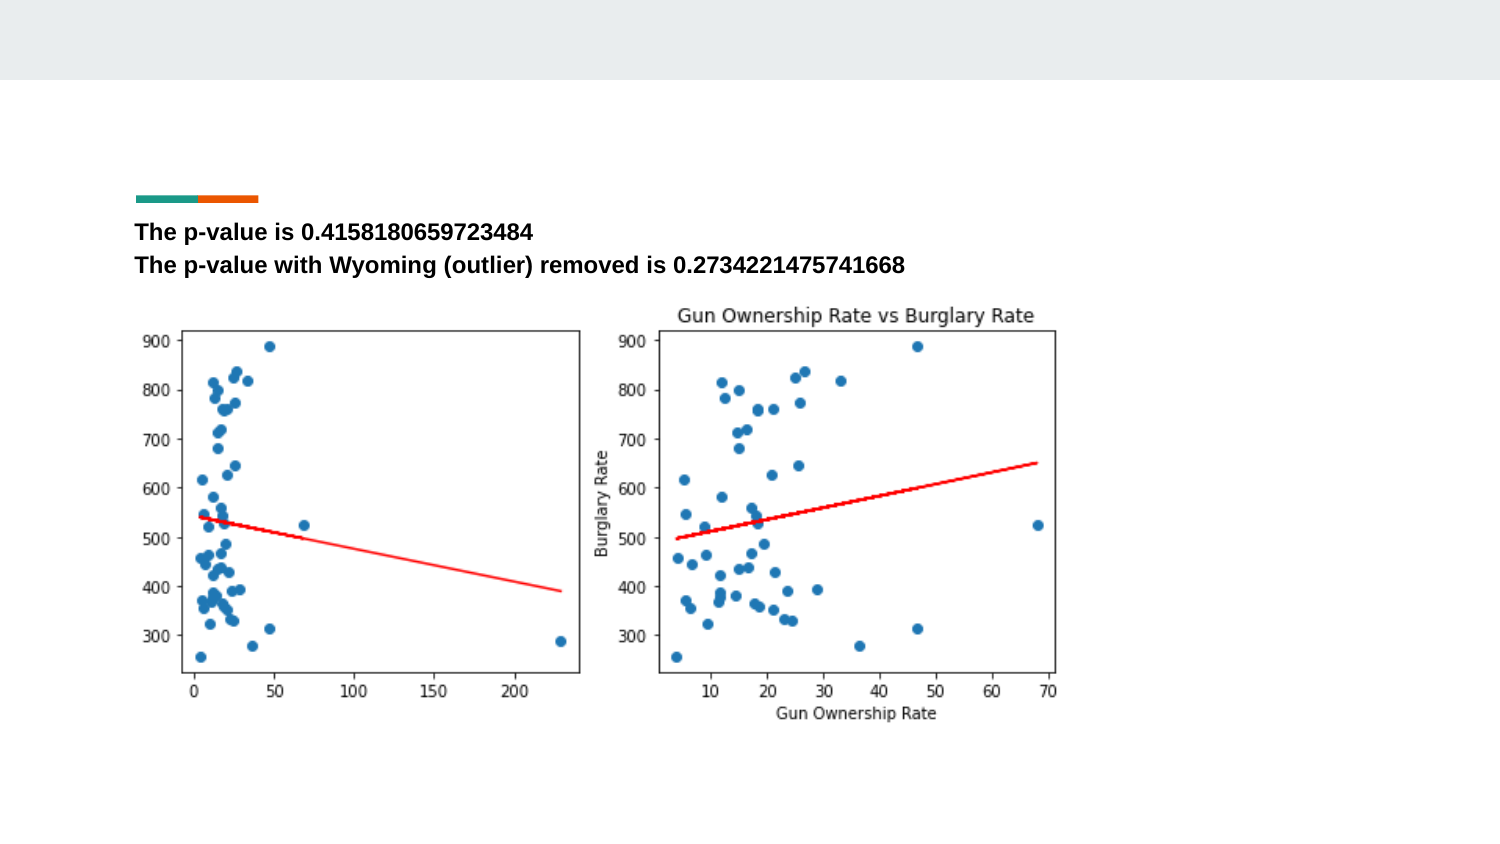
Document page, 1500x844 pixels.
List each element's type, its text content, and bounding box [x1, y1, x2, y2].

list The p-value is 0.4158180659723484 The p-value with Wyoming (outlier) removed is 0.2734221475741668 [119, 201, 1381, 573]
picture [130, 296, 1069, 732]
